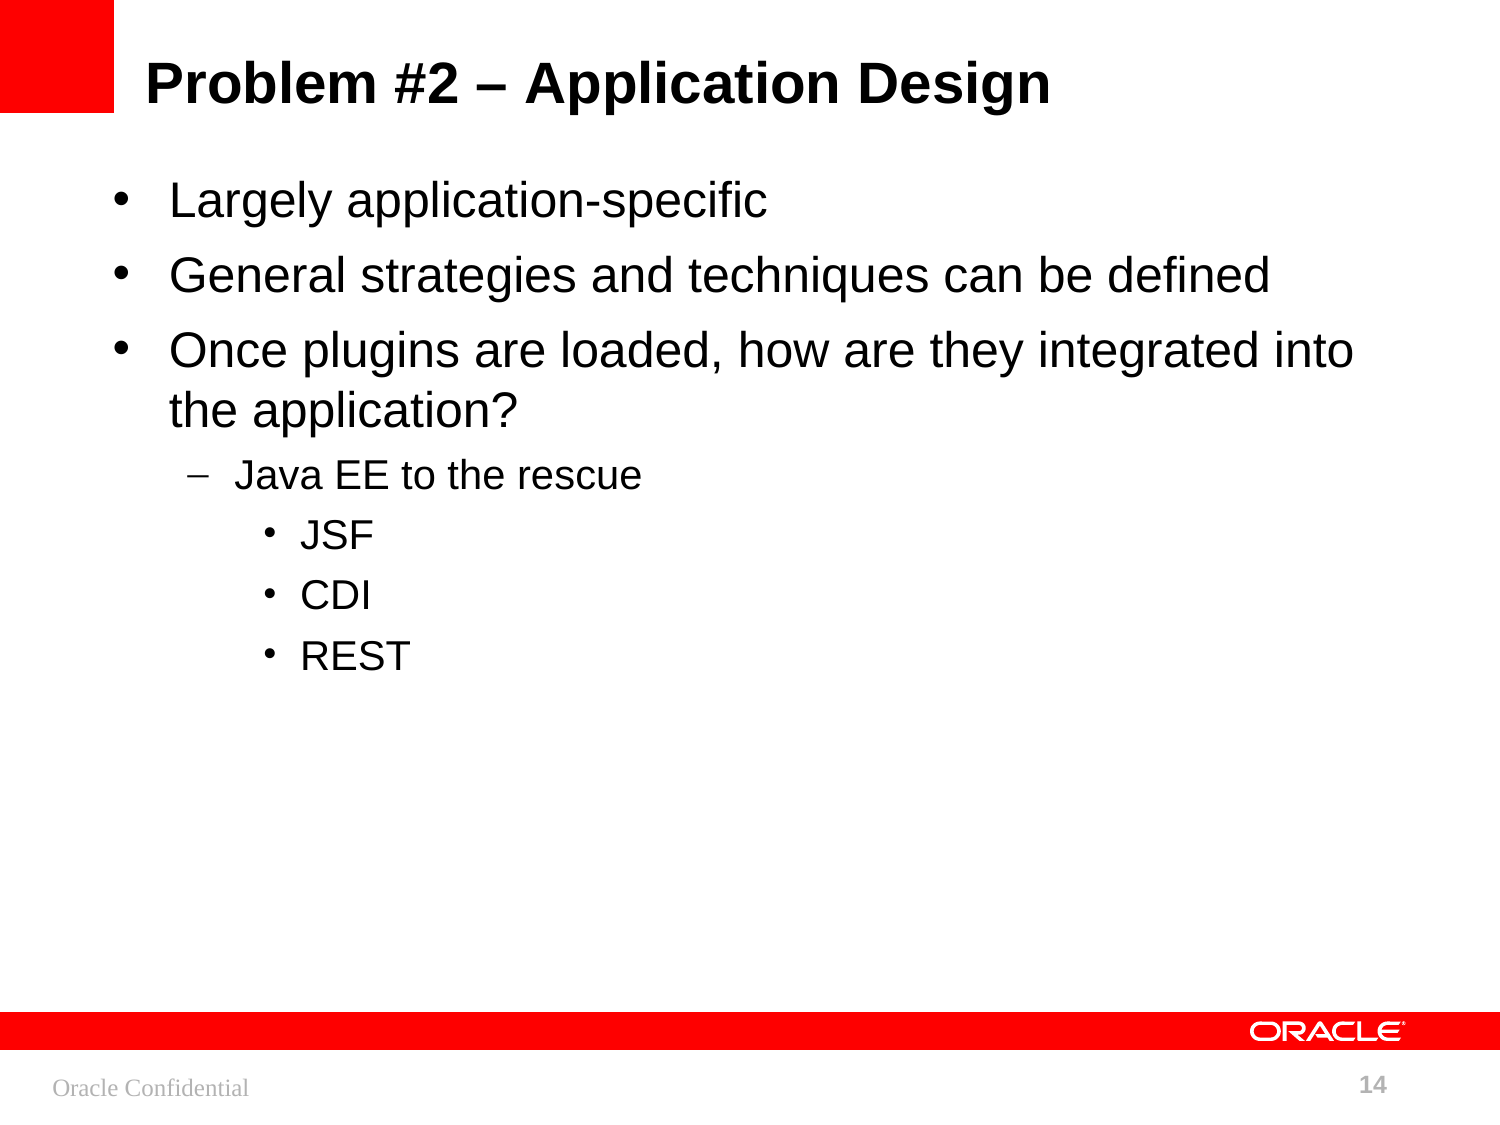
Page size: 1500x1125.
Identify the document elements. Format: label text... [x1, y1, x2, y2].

title Problem #2 – Application Design [145, 45, 1500, 188]
list Largely application-specific General strategies and techniques can be defined Once plugins are loaded, how are they integrated into the application? Java EE to the rescue JSF CDI REST [112, 167, 1430, 881]
picture [0, 0, 114, 113]
picture [0, 1012, 1500, 1050]
